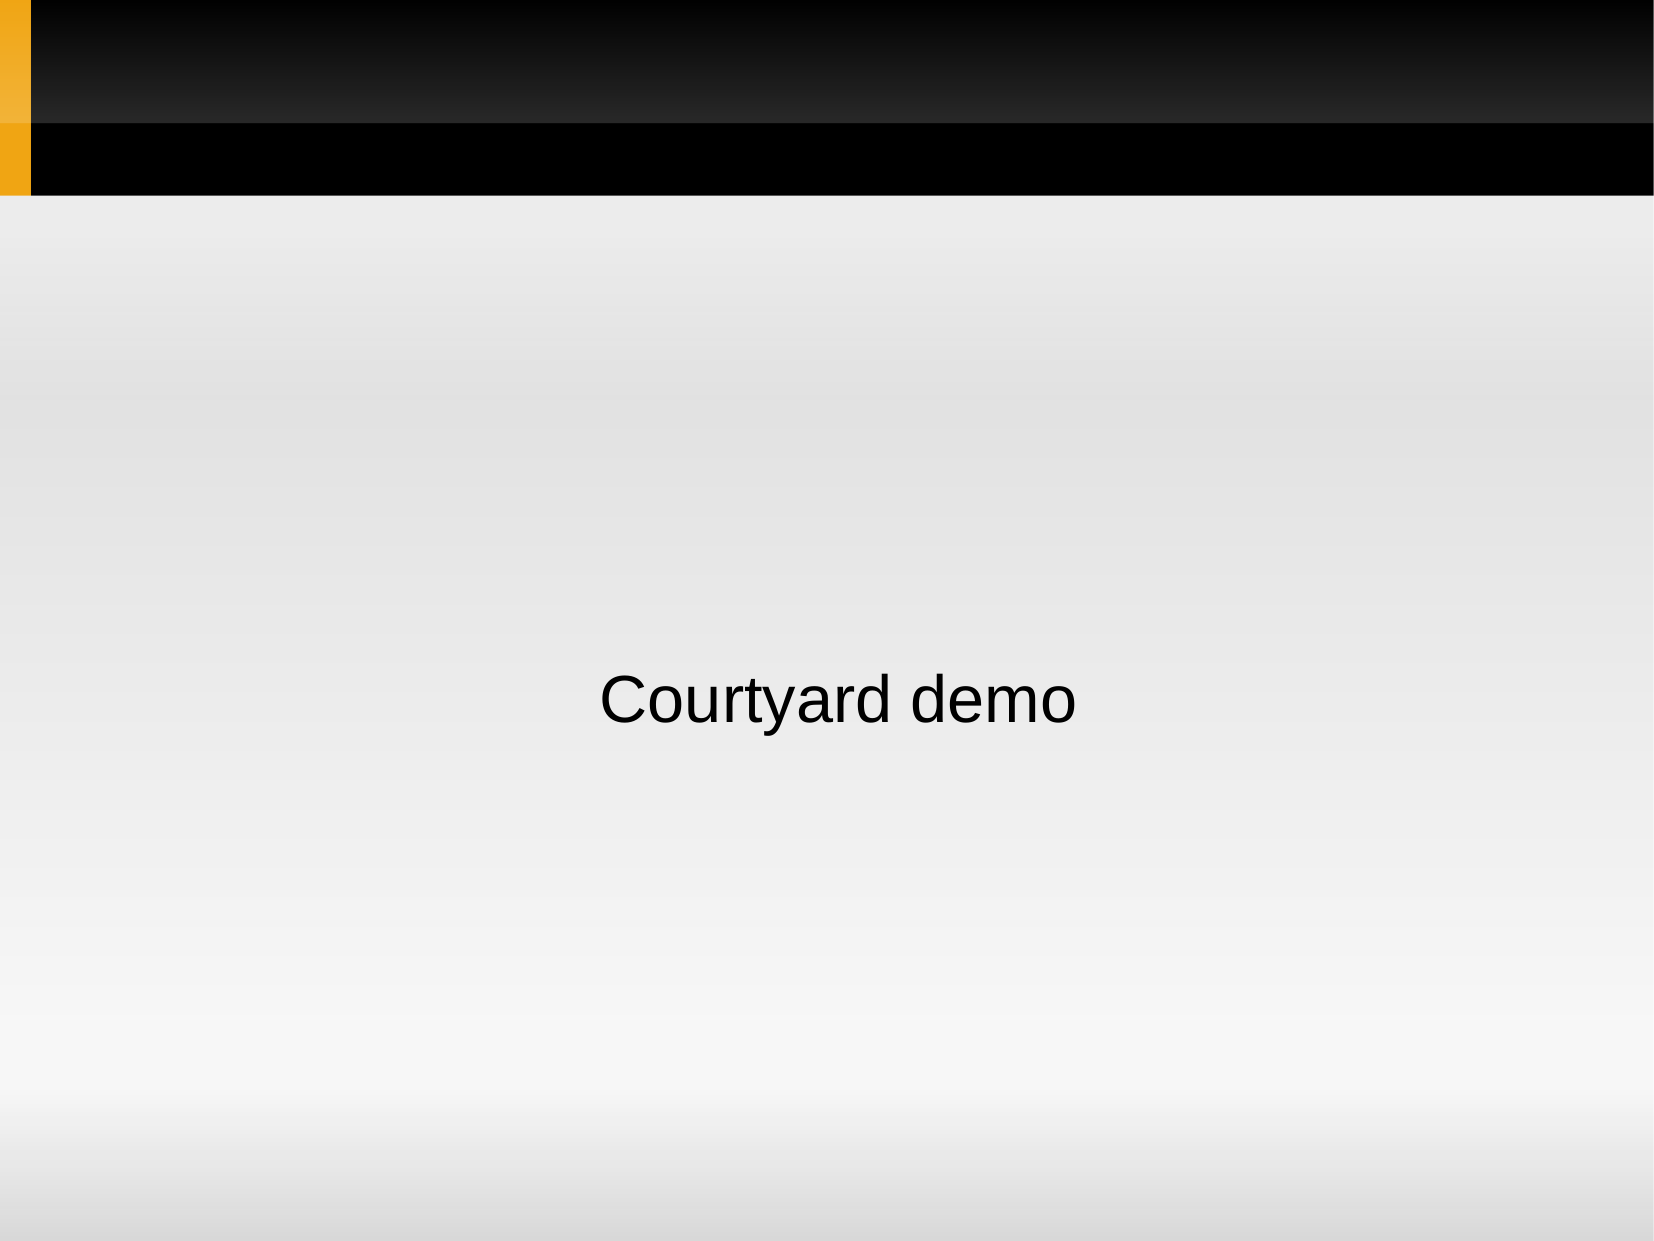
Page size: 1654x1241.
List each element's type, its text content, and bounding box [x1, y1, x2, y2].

title [76, 0, 1565, 208]
subtitle Courtyard demo [82, 290, 1571, 1109]
picture [0, 0, 1654, 1241]
